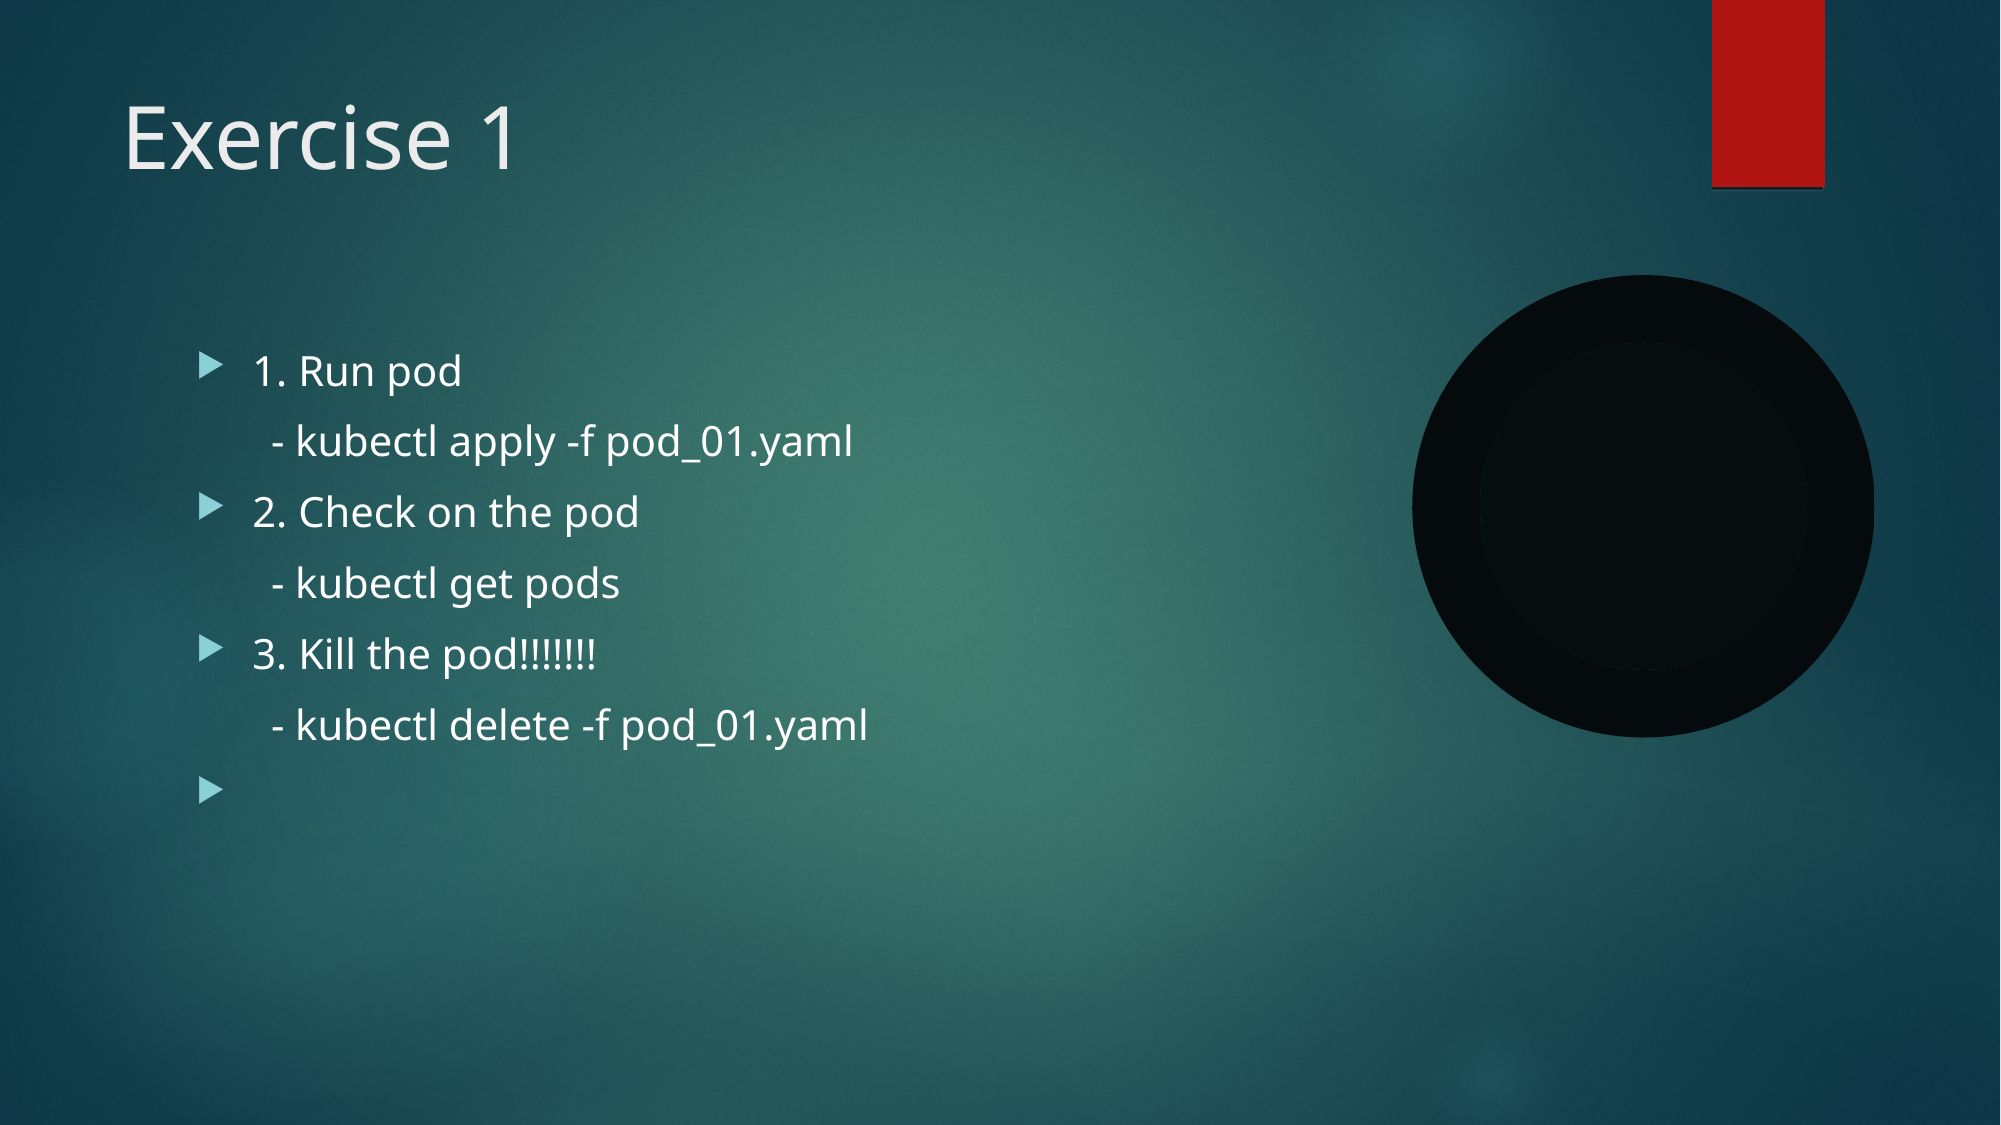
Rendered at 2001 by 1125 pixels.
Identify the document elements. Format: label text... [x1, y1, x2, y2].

title Exercise 1 [106, 74, 1649, 305]
list 1. Run pod - kubectl apply -f pod_01.yaml 2. Check on the pod - kubectl get pods 3. Kill the pod!!!!!!! - kubectl delete -f pod_01.yaml [181, 336, 1649, 1026]
